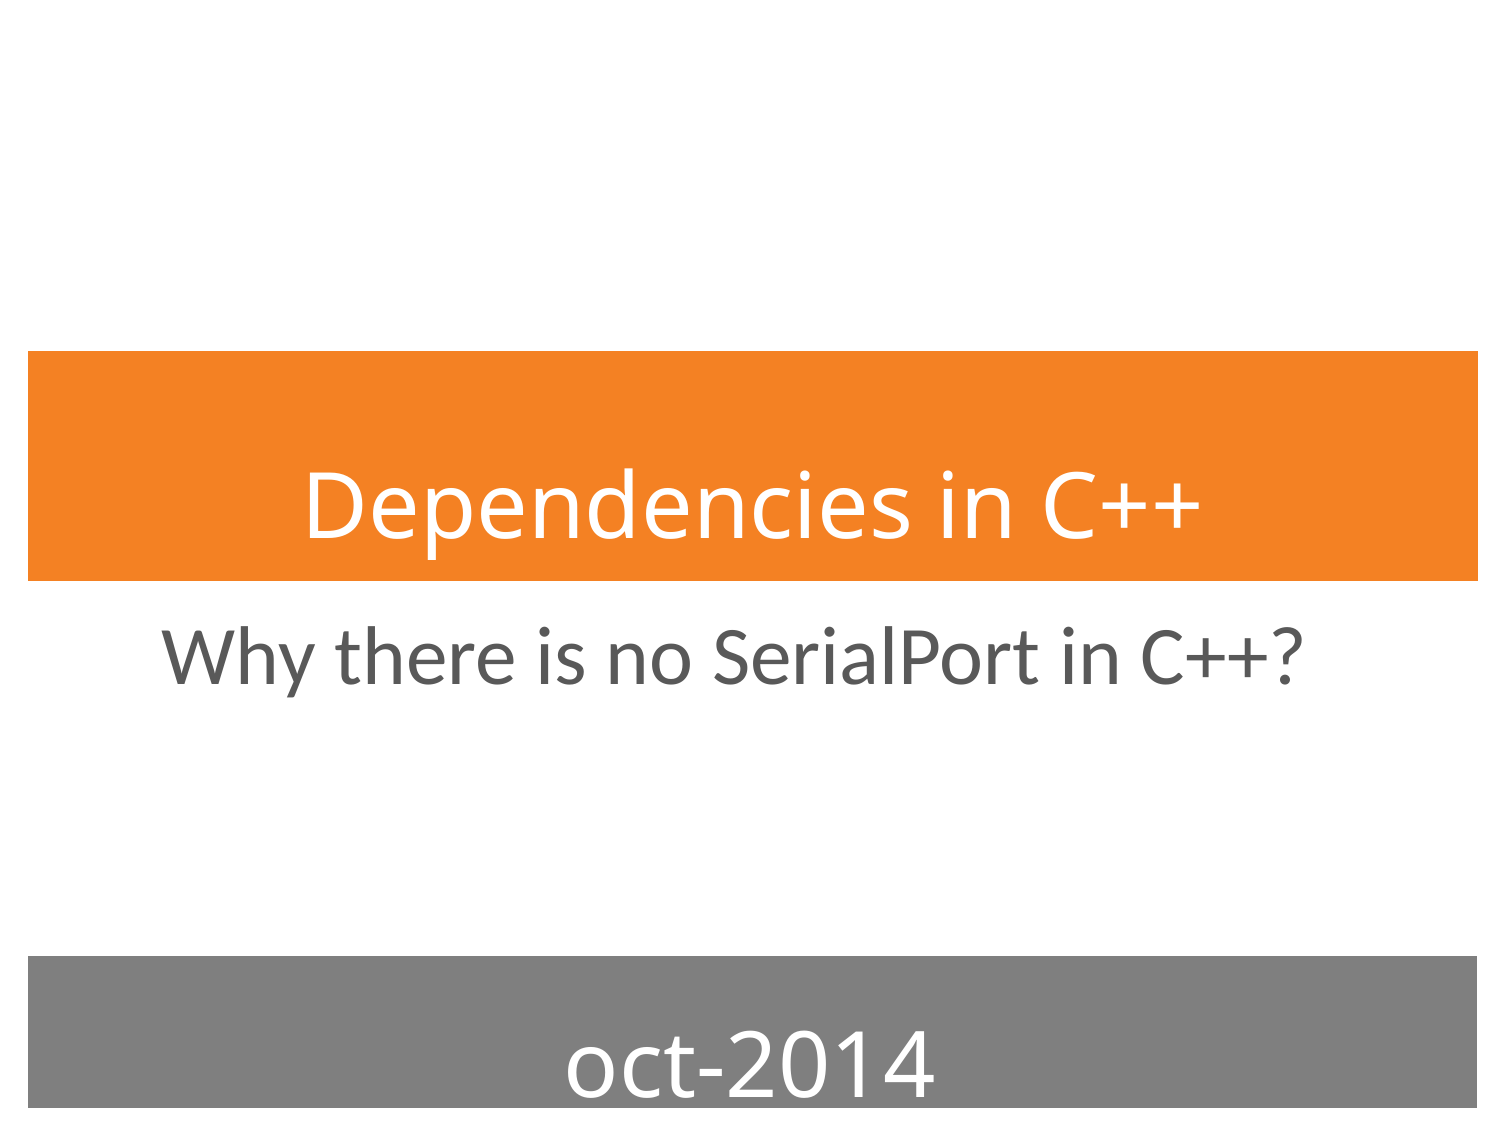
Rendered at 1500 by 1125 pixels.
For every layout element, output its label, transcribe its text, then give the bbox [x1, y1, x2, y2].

text_box [951, 956, 1477, 1108]
text_box [28, 351, 1478, 581]
text_box Dependencies in C++ [286, 384, 1220, 564]
text_box [28, 956, 474, 1108]
text_box Why there is no SerialPort in C++? [146, 593, 1413, 710]
text_box oct-2014 [474, 943, 951, 1123]
